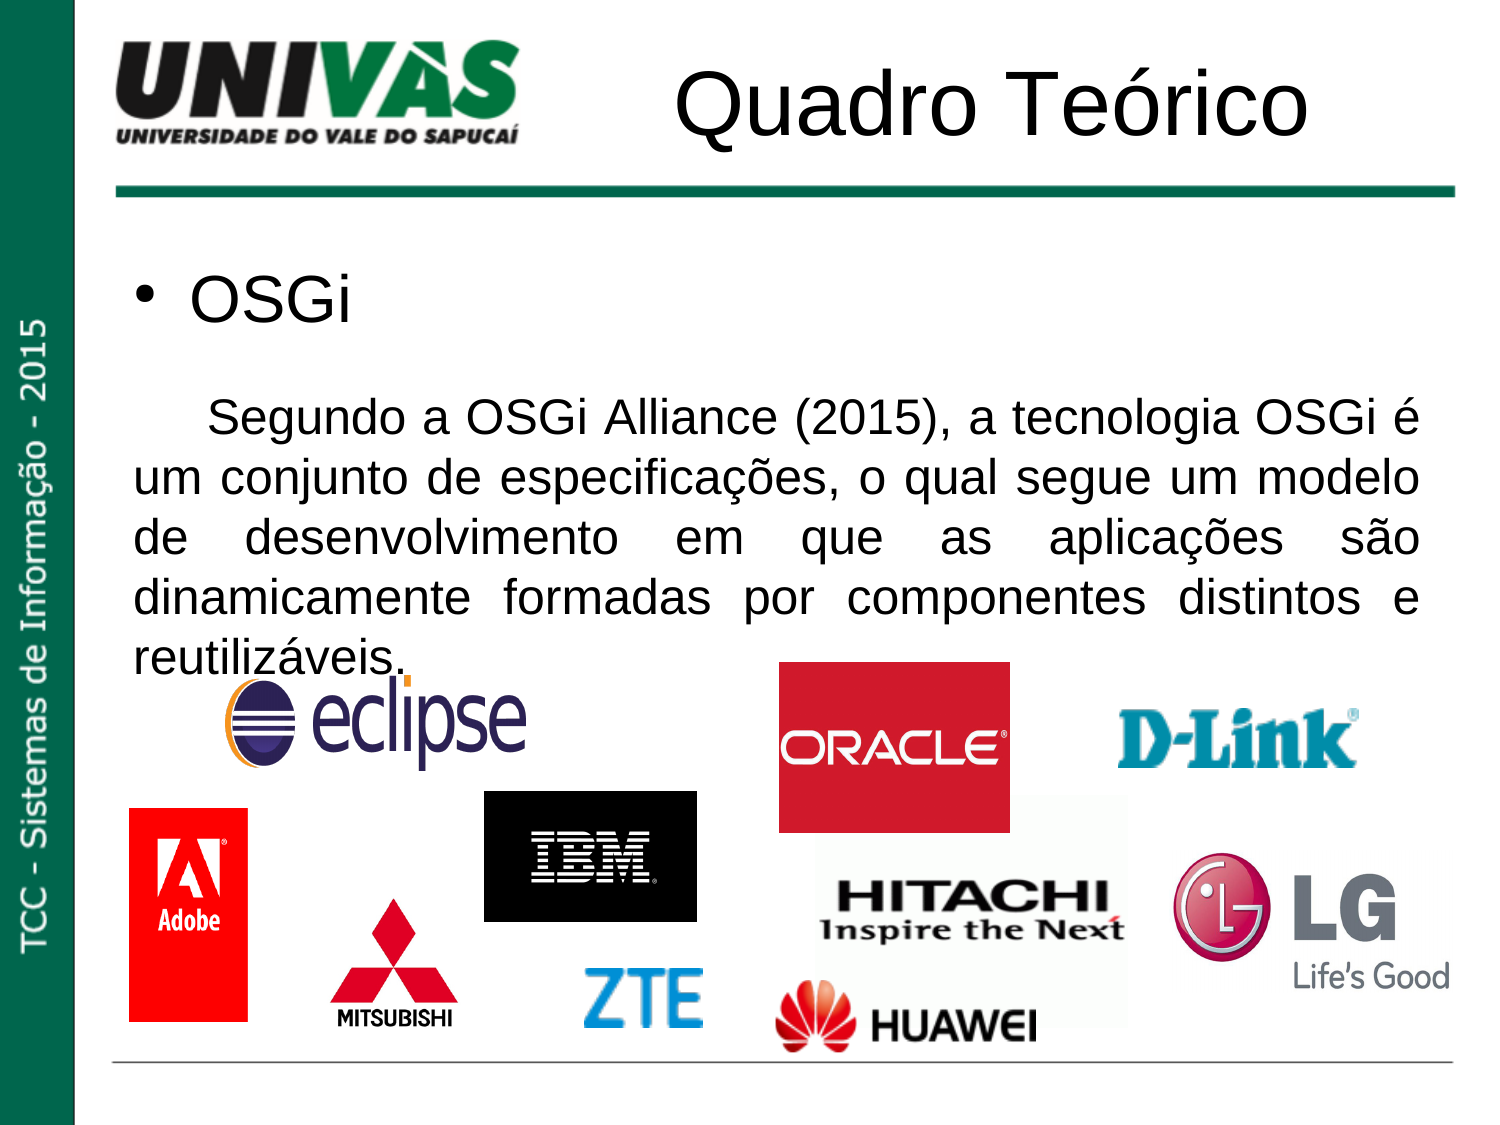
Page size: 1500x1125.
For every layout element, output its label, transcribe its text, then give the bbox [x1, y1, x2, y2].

title Quadro Teórico [531, 23, 1454, 174]
picture [0, 0, 1500, 1125]
text_box OSGi Segundo a OSGi Alliance (2015), a tecnologia OSGi é um conjunto de especificações, o qual segue um modelo de desenvolvimento em que as aplicações são dinamicamente formadas por componentes distintos e reutilizáveis. [118, 208, 1453, 662]
